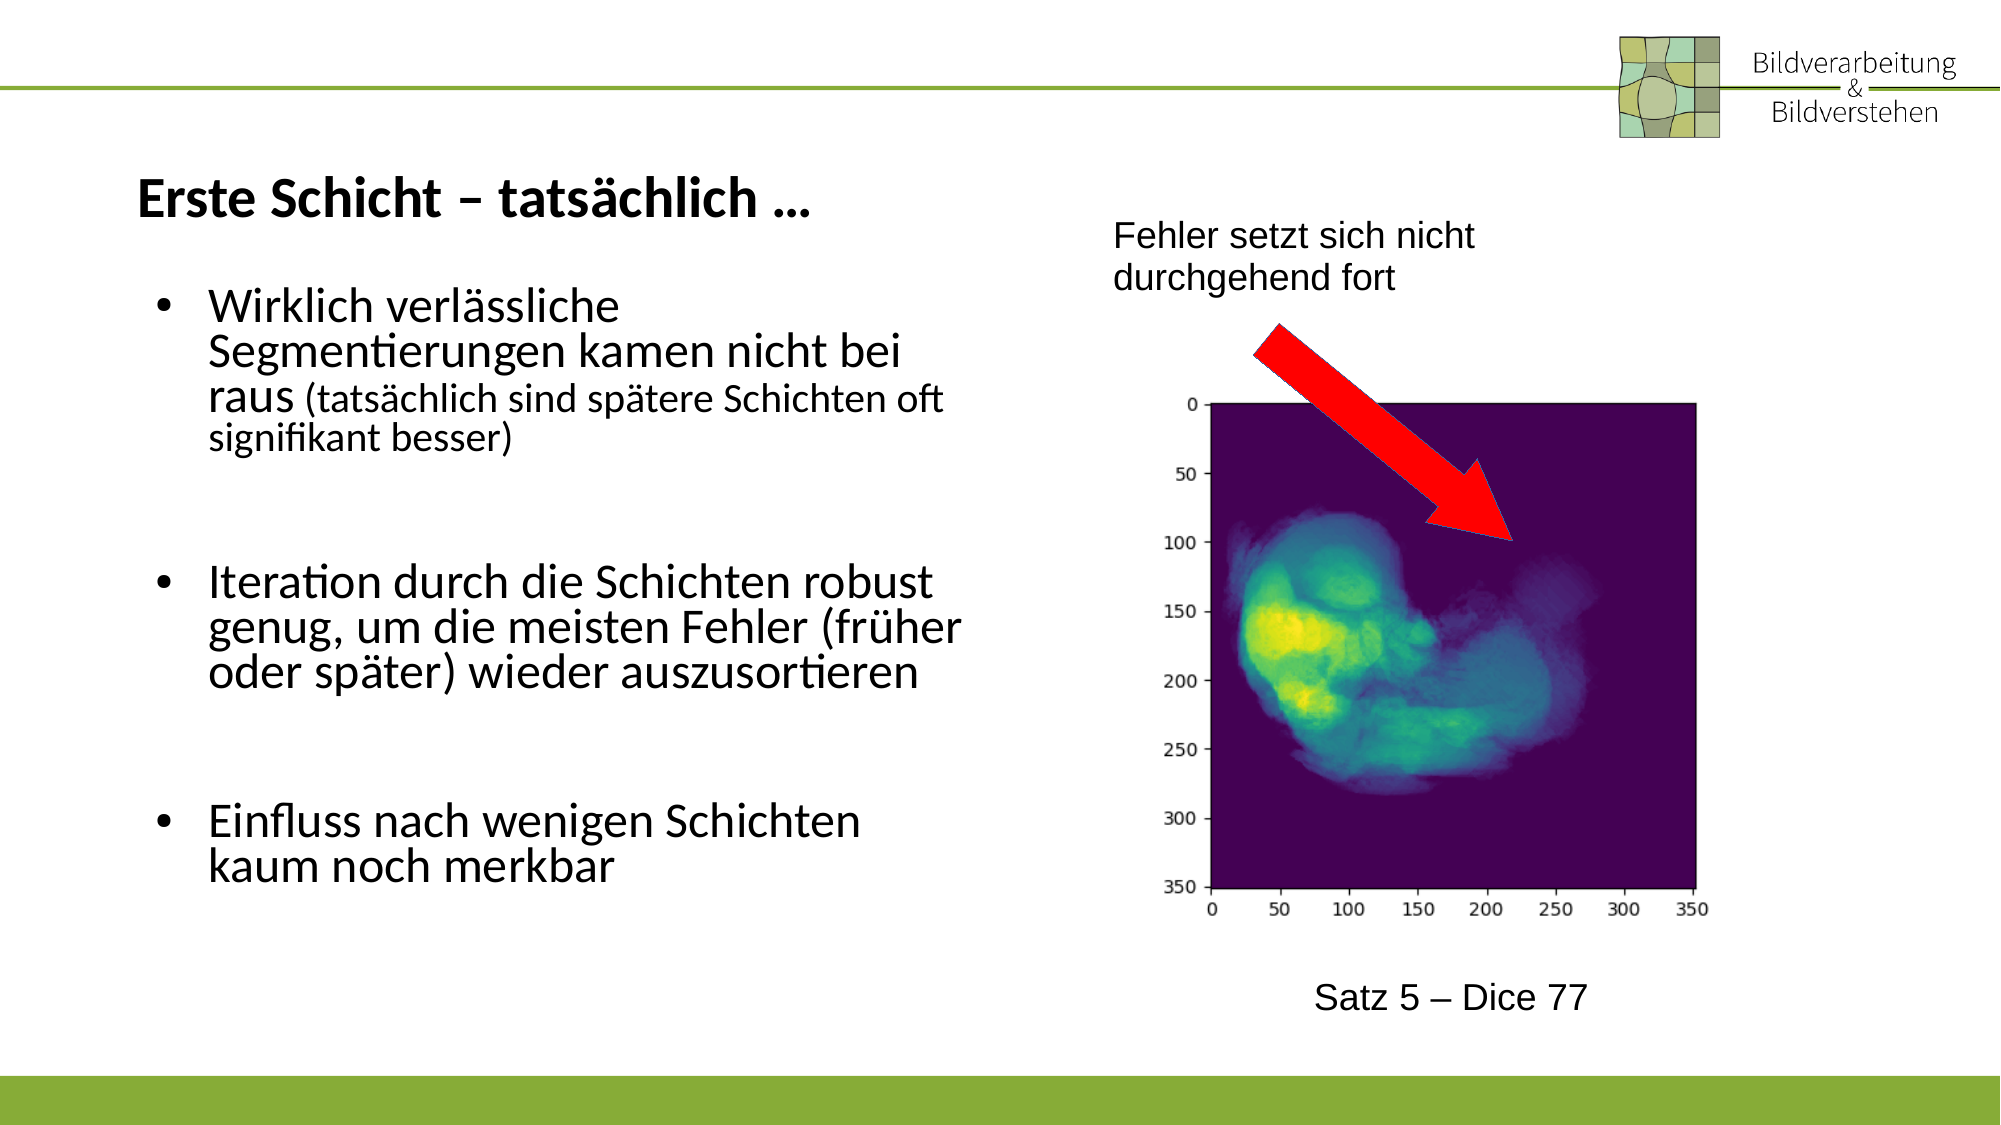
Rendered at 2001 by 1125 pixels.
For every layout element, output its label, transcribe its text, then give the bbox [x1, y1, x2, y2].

text_box [1253, 323, 1513, 541]
text_box Satz 5 – Dice 77 [1299, 968, 1604, 1026]
picture [1618, 36, 2000, 138]
title Erste Schicht – tatsächlich … [137, 153, 1863, 251]
list Wirklich verlässliche Segmentierungen kamen nicht bei raus (tatsächlich sind spätere Schichten oft signifikant besser) Iteration durch die Schichten robust genug, um die meisten Fehler (früher oder später) wieder auszusortieren Einfluss nach wenigen Schichten kaum noch merkbar [137, 286, 980, 1001]
text_box Fehler setzt sich nicht durchgehend fort [1098, 206, 1512, 308]
picture [1021, 328, 1864, 958]
